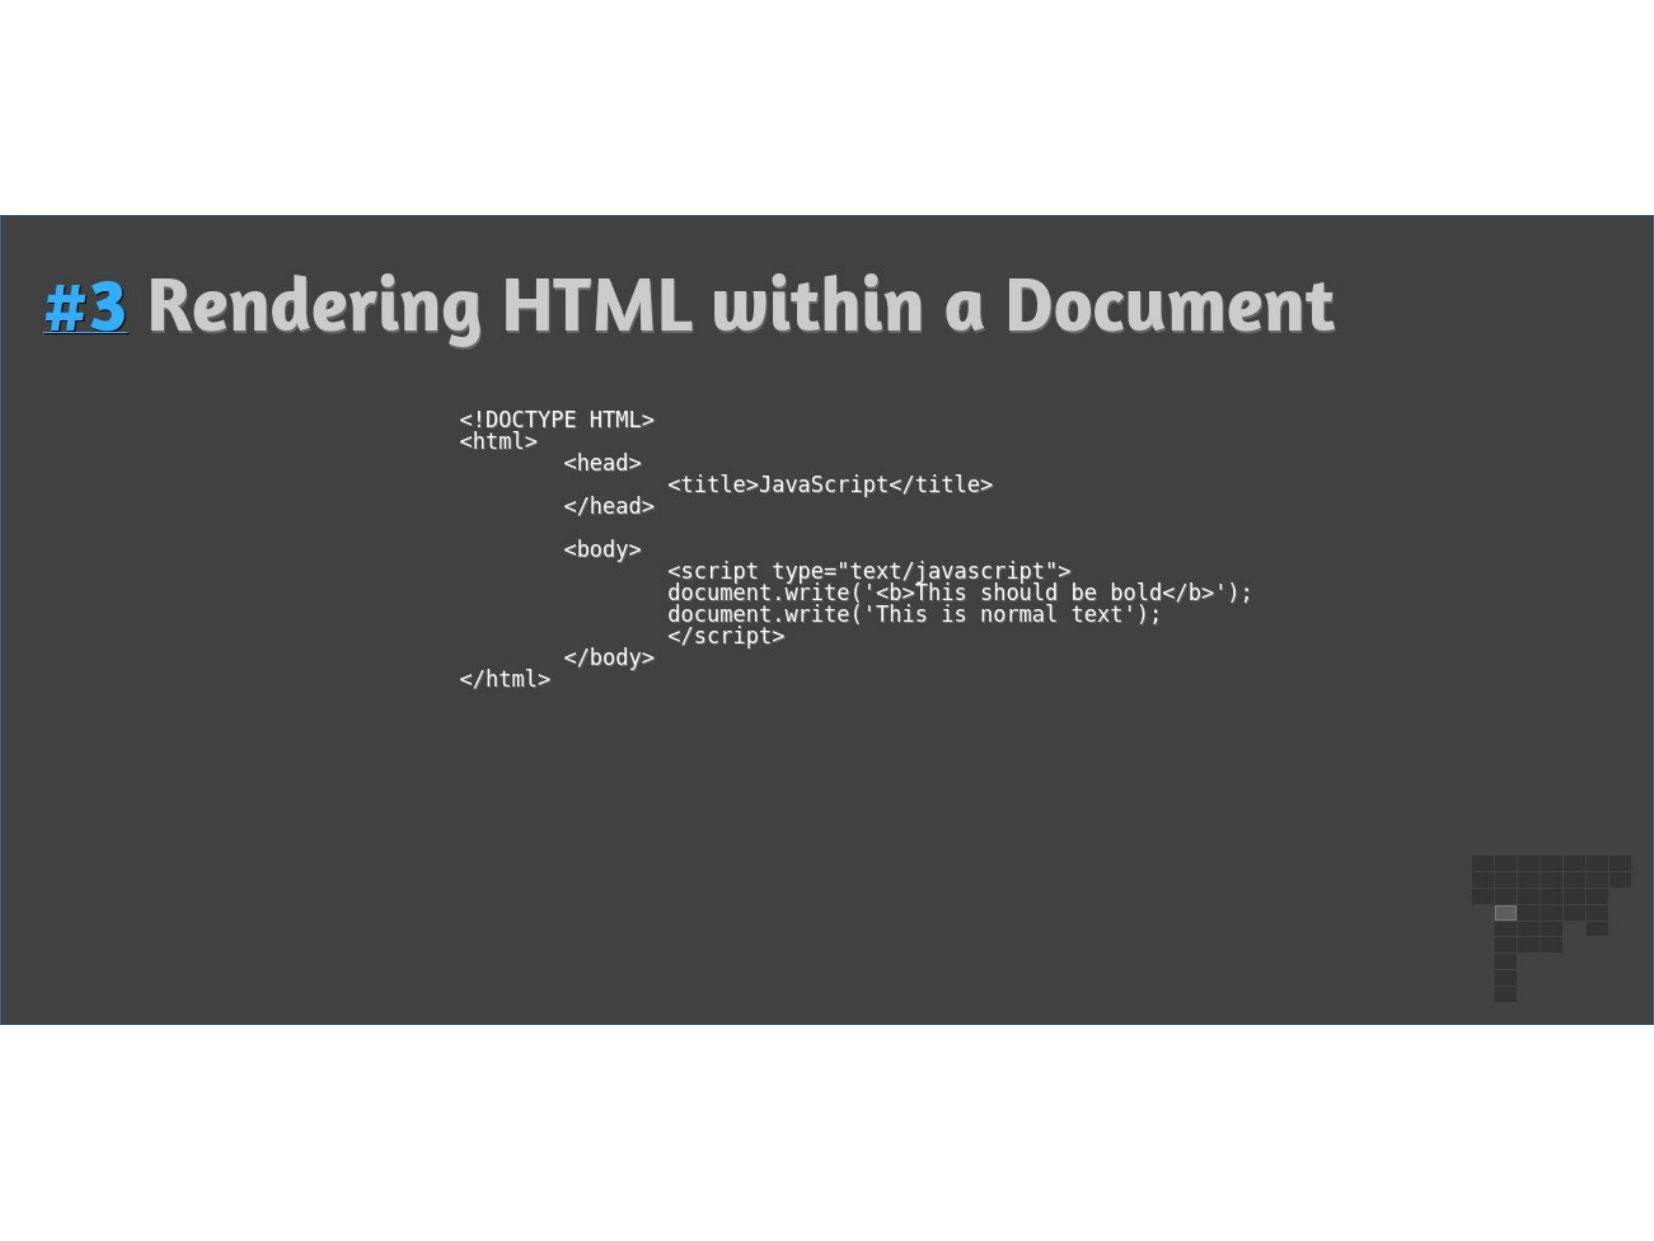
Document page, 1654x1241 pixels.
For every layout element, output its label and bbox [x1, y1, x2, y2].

picture [0, 215, 1654, 1025]
